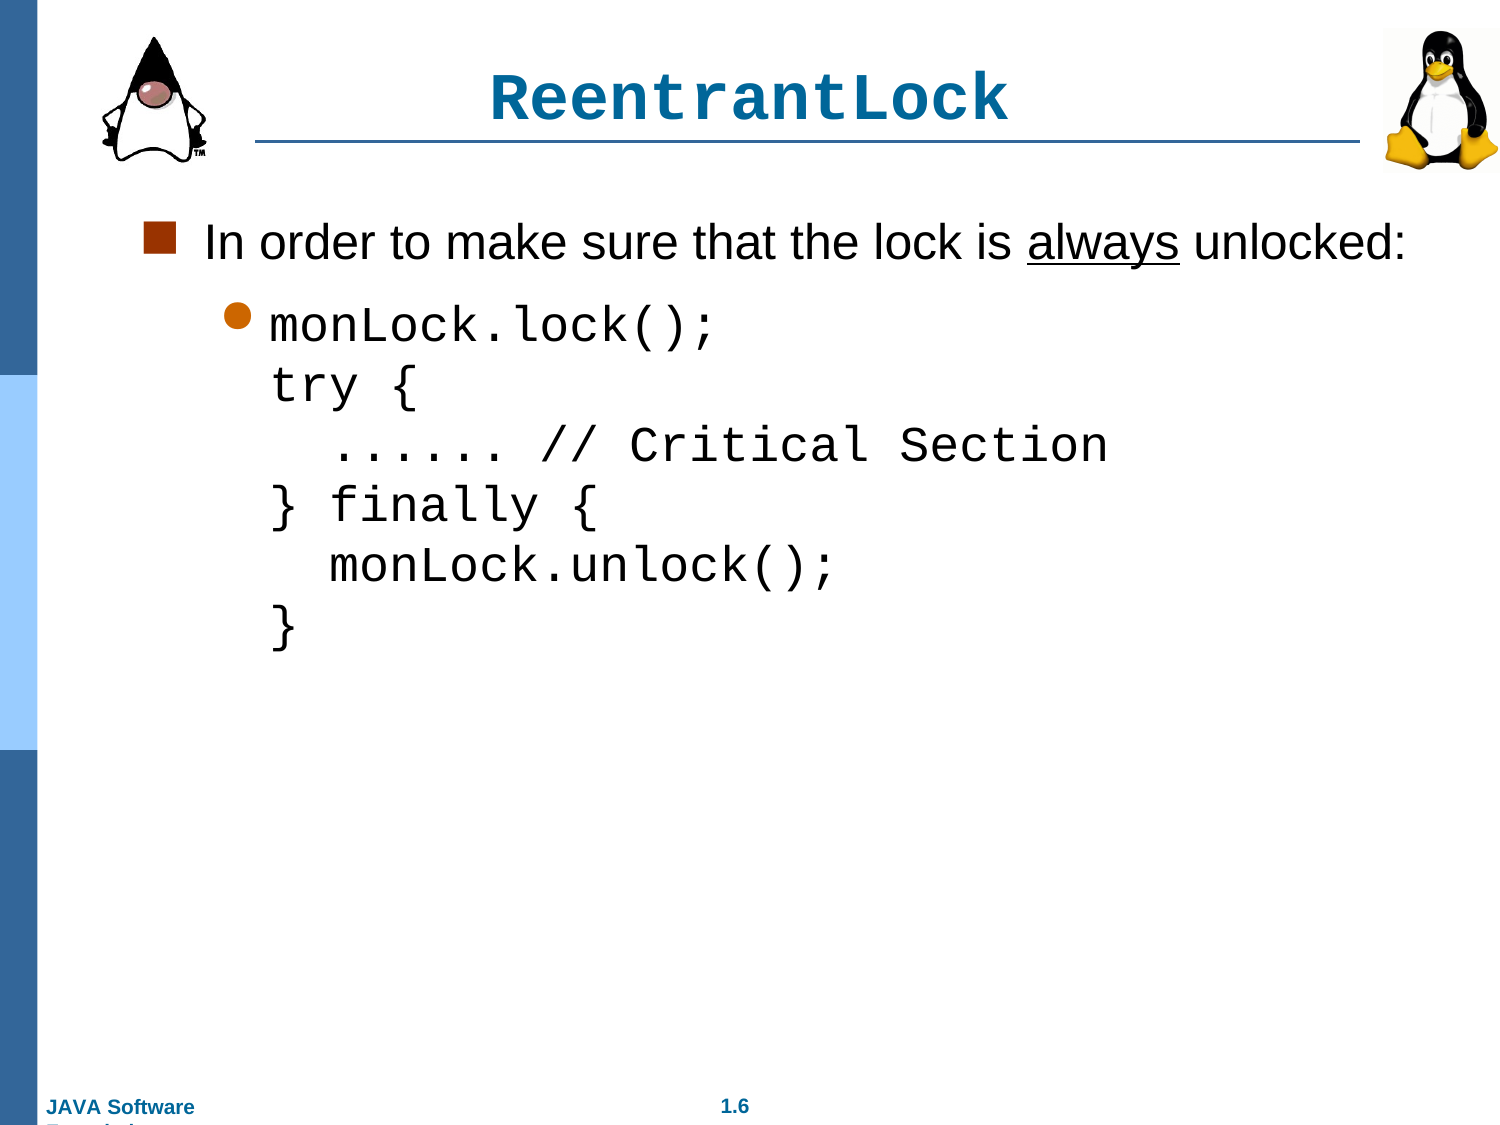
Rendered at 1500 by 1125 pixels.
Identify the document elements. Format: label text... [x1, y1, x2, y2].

picture [54, 0, 255, 200]
picture [1383, 28, 1500, 173]
title ReentrantLock [75, 45, 1426, 141]
list In order to make sure that the lock is always unlocked: monLock.lock(); try { ...... // Critical Section } finally { monLock.unlock(); } [132, 202, 1483, 1041]
